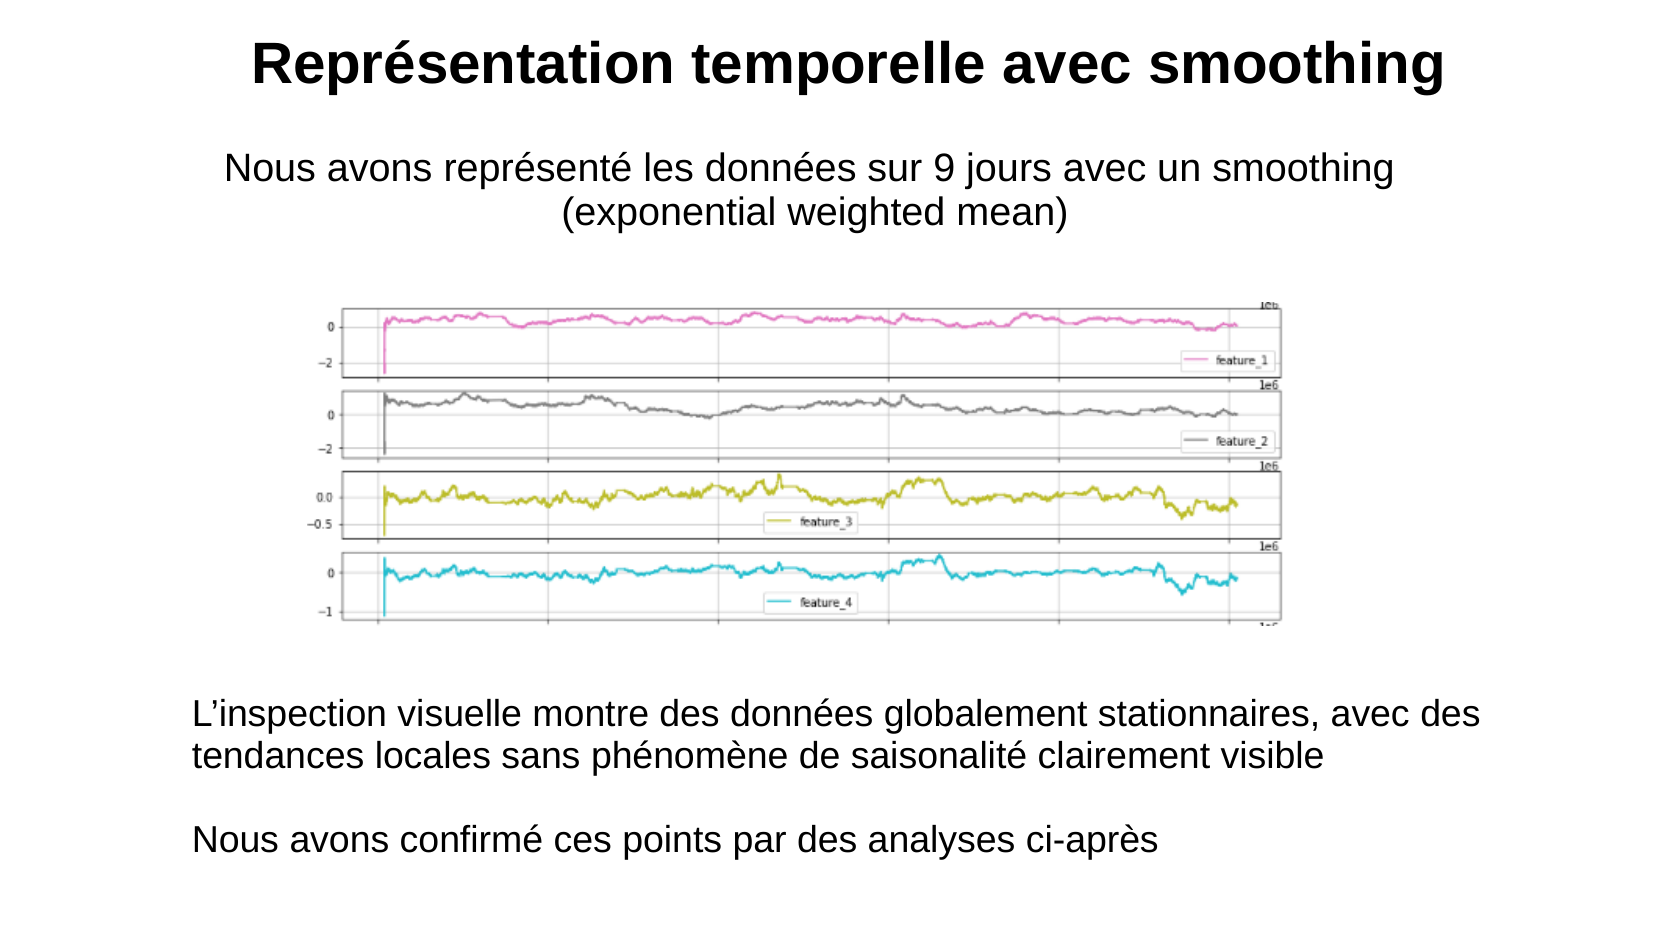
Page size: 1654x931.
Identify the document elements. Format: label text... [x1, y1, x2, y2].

text_box Représentation temporelle avec smoothing [236, 23, 1505, 104]
list Nous avons représenté les données sur 9 jours avec un smoothing (exponential weighted mean) [35, 145, 1524, 686]
picture [307, 302, 1287, 626]
text_box L’inspection visuelle montre des données globalement stationnaires, avec des tendances locales sans phénomène de saisonalité clairement visible Nous avons confirmé ces points par des analyses ci-après [177, 684, 1496, 868]
